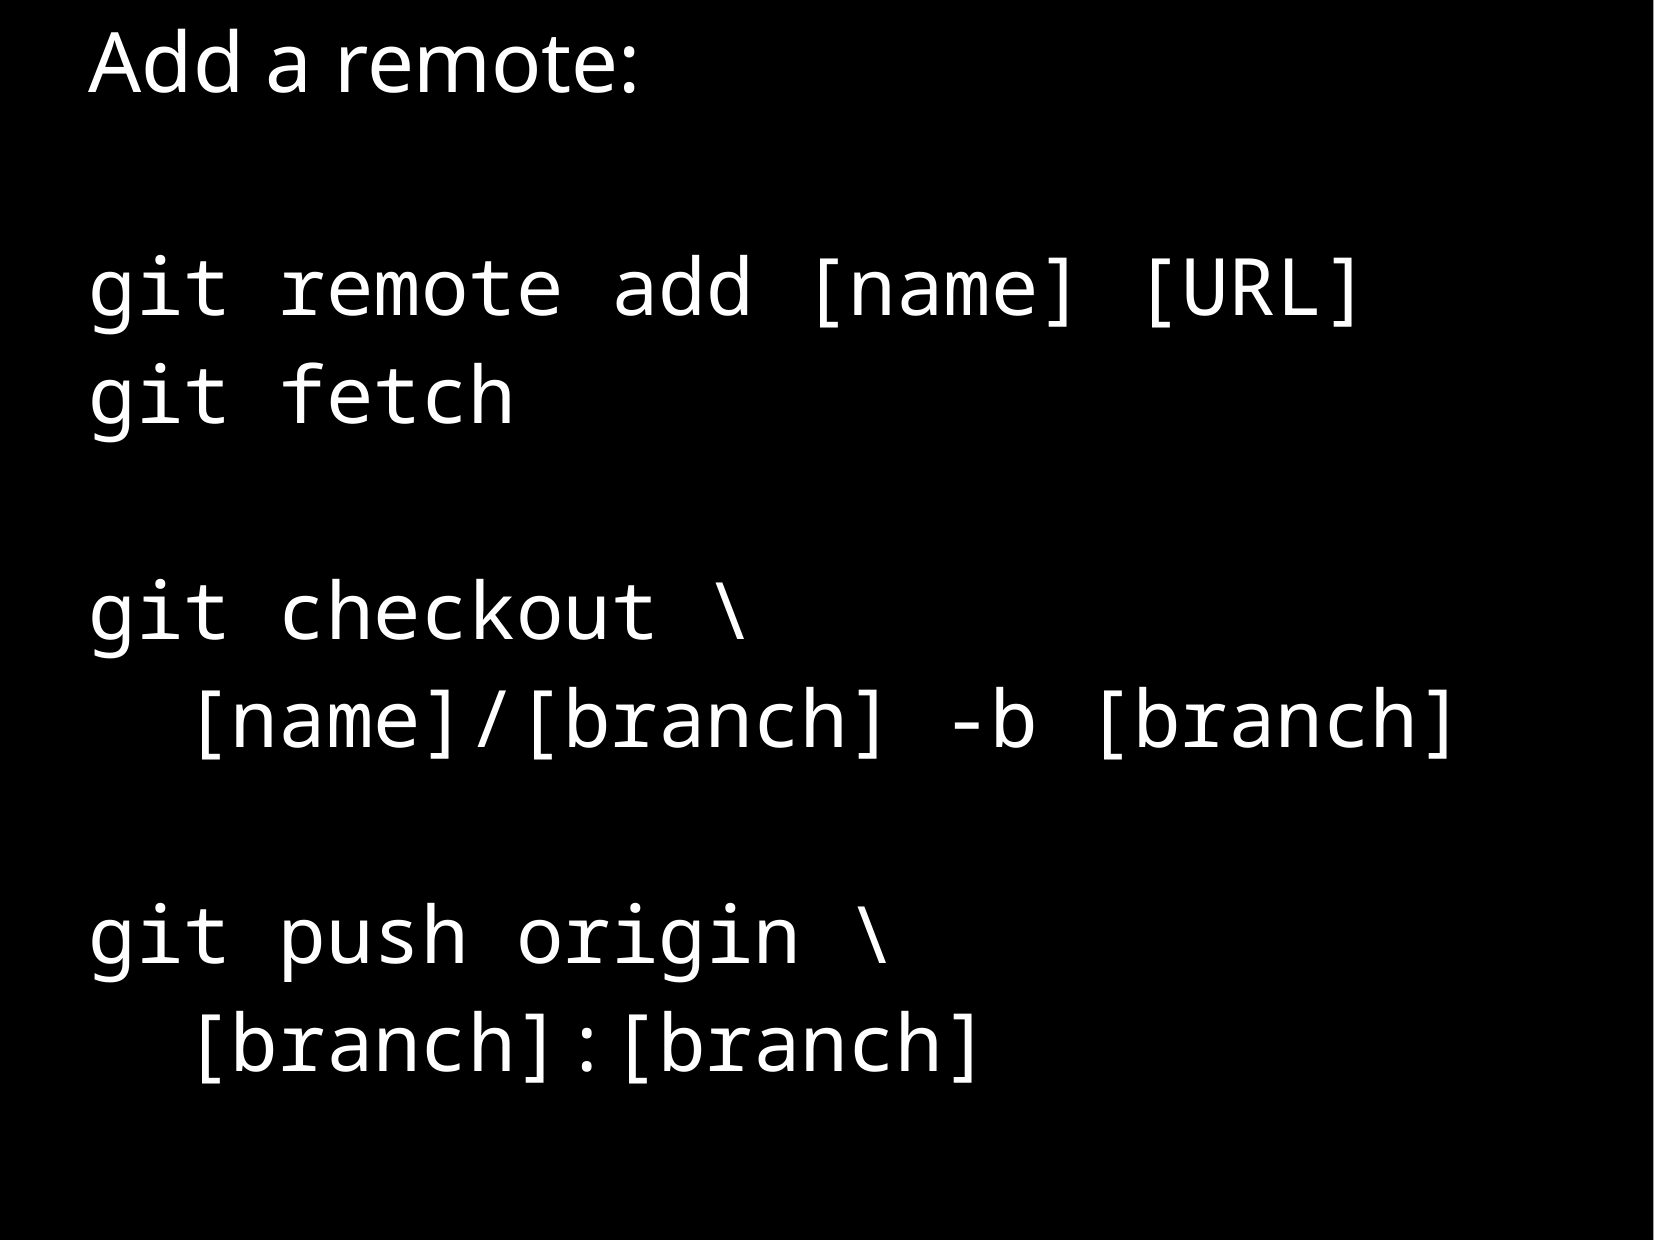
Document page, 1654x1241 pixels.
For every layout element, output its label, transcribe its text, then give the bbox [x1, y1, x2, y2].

subtitle Add a remote: git remote add [name] [URL] git fetch git checkout \ [name]/[branch] -b [branch] git push origin \ [branch]:[branch] [88, 88, 1536, 1010]
